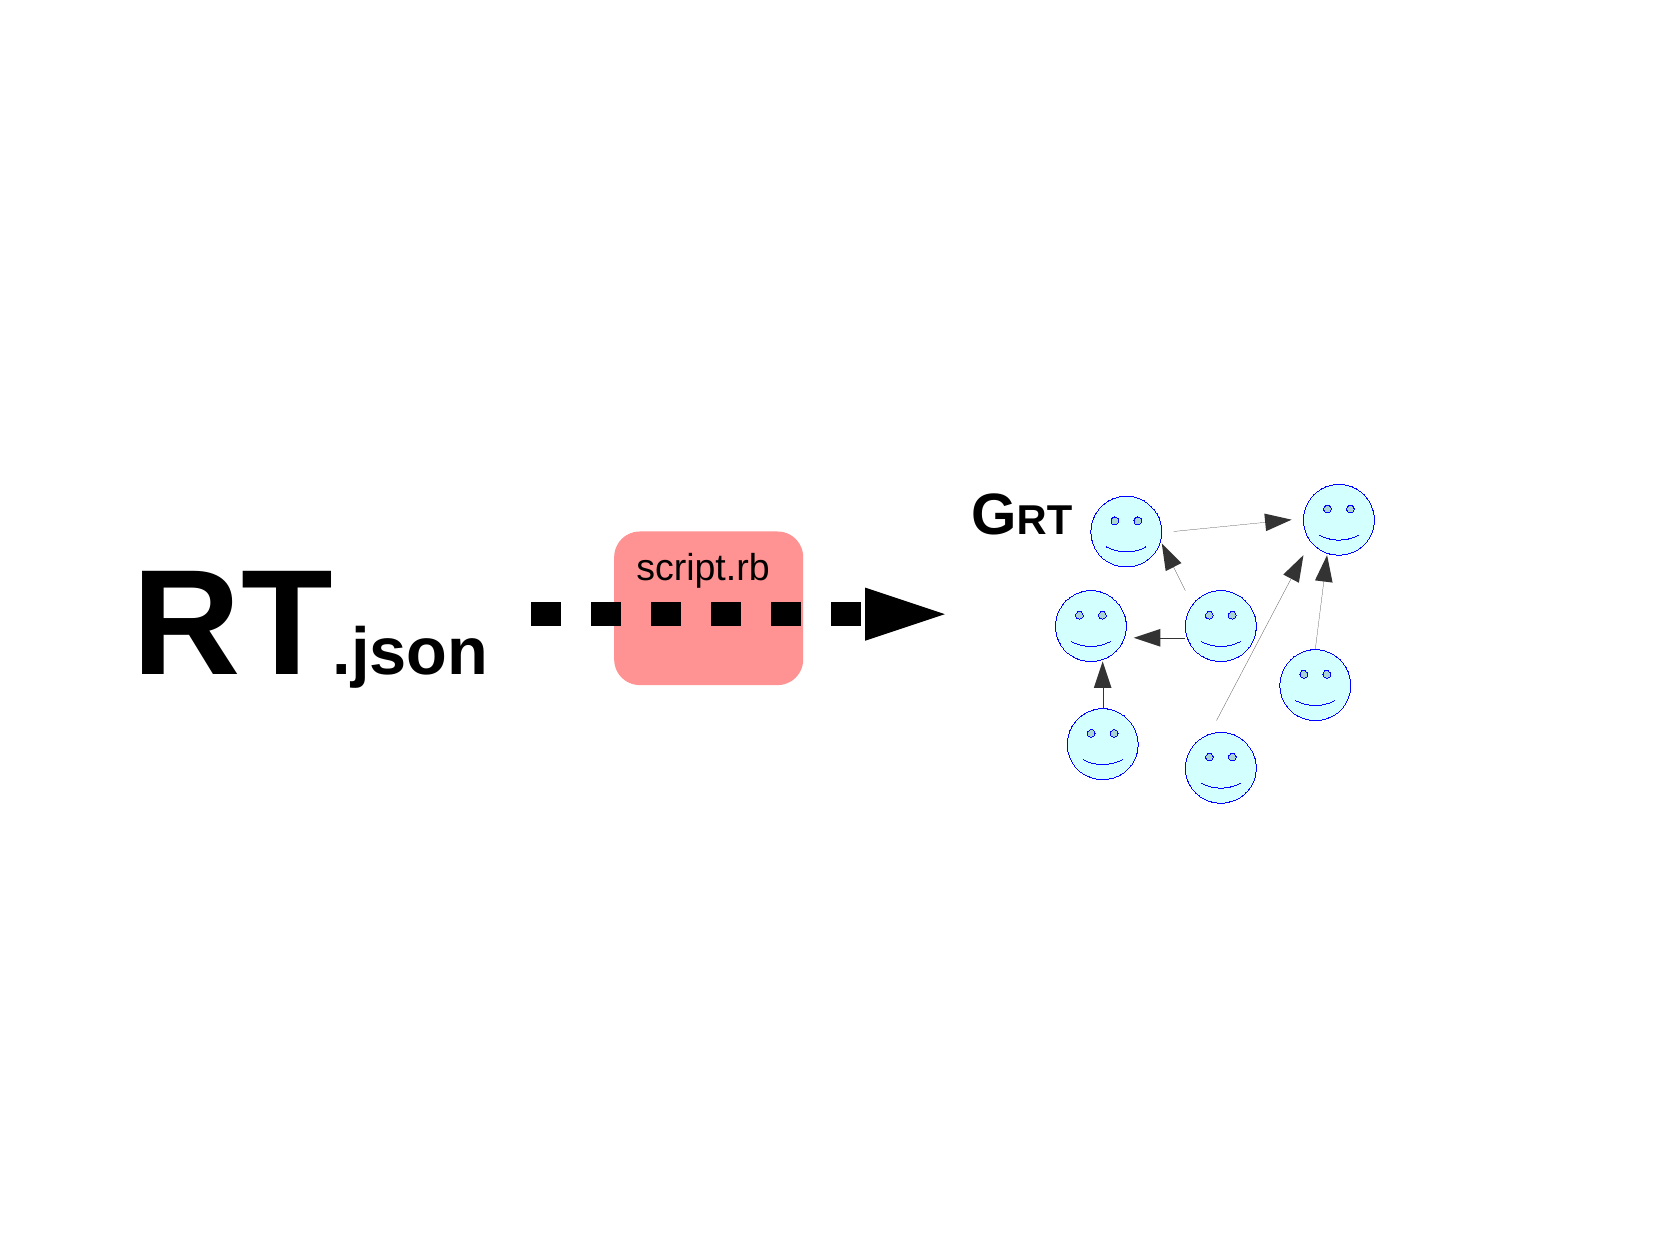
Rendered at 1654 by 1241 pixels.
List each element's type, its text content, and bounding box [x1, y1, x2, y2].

text_box [1090, 496, 1162, 567]
text_box [1185, 732, 1257, 804]
text_box [1279, 649, 1351, 721]
text_box GRT [956, 474, 1088, 555]
text_box script.rb [614, 531, 804, 686]
text_box [1055, 590, 1127, 662]
text_box RT.json [118, 531, 504, 714]
text_box [1303, 484, 1375, 556]
text_box [1185, 590, 1257, 662]
text_box [1067, 708, 1139, 780]
